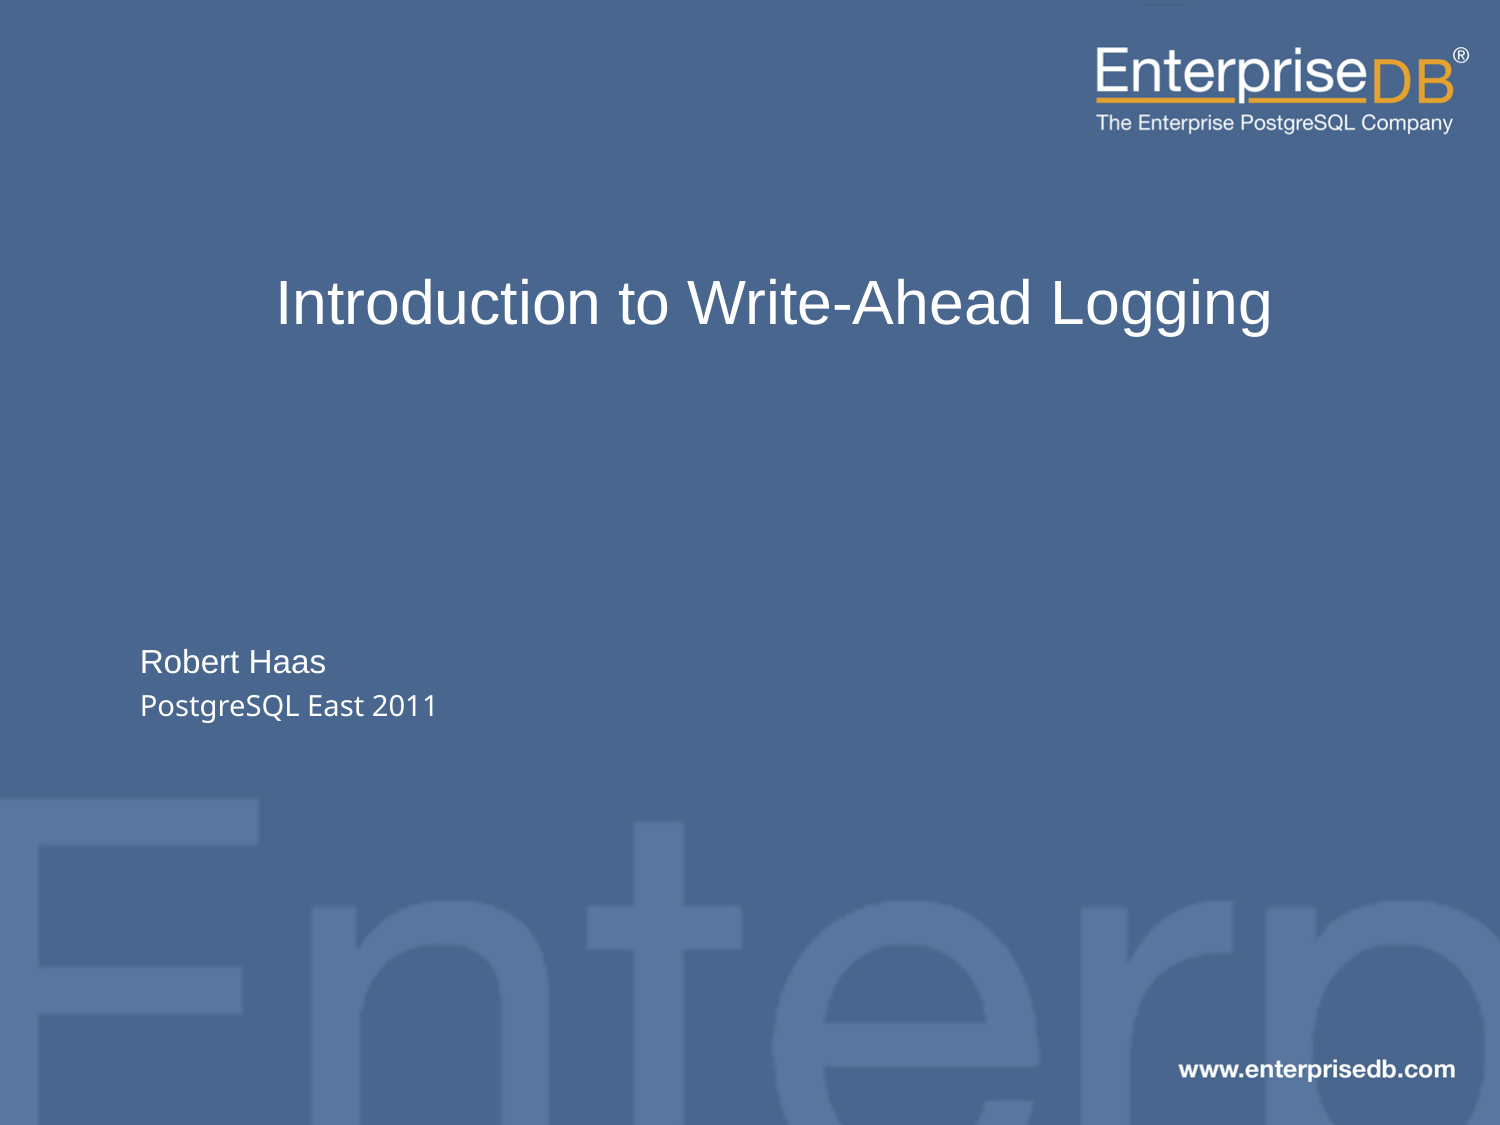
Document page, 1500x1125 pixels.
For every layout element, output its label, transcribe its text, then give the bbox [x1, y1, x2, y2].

title Introduction to Write-Ahead Logging [125, 224, 1425, 375]
picture [0, 0, 1500, 1125]
text_box Robert Haas PostgreSQL East 2011 [125, 624, 775, 730]
